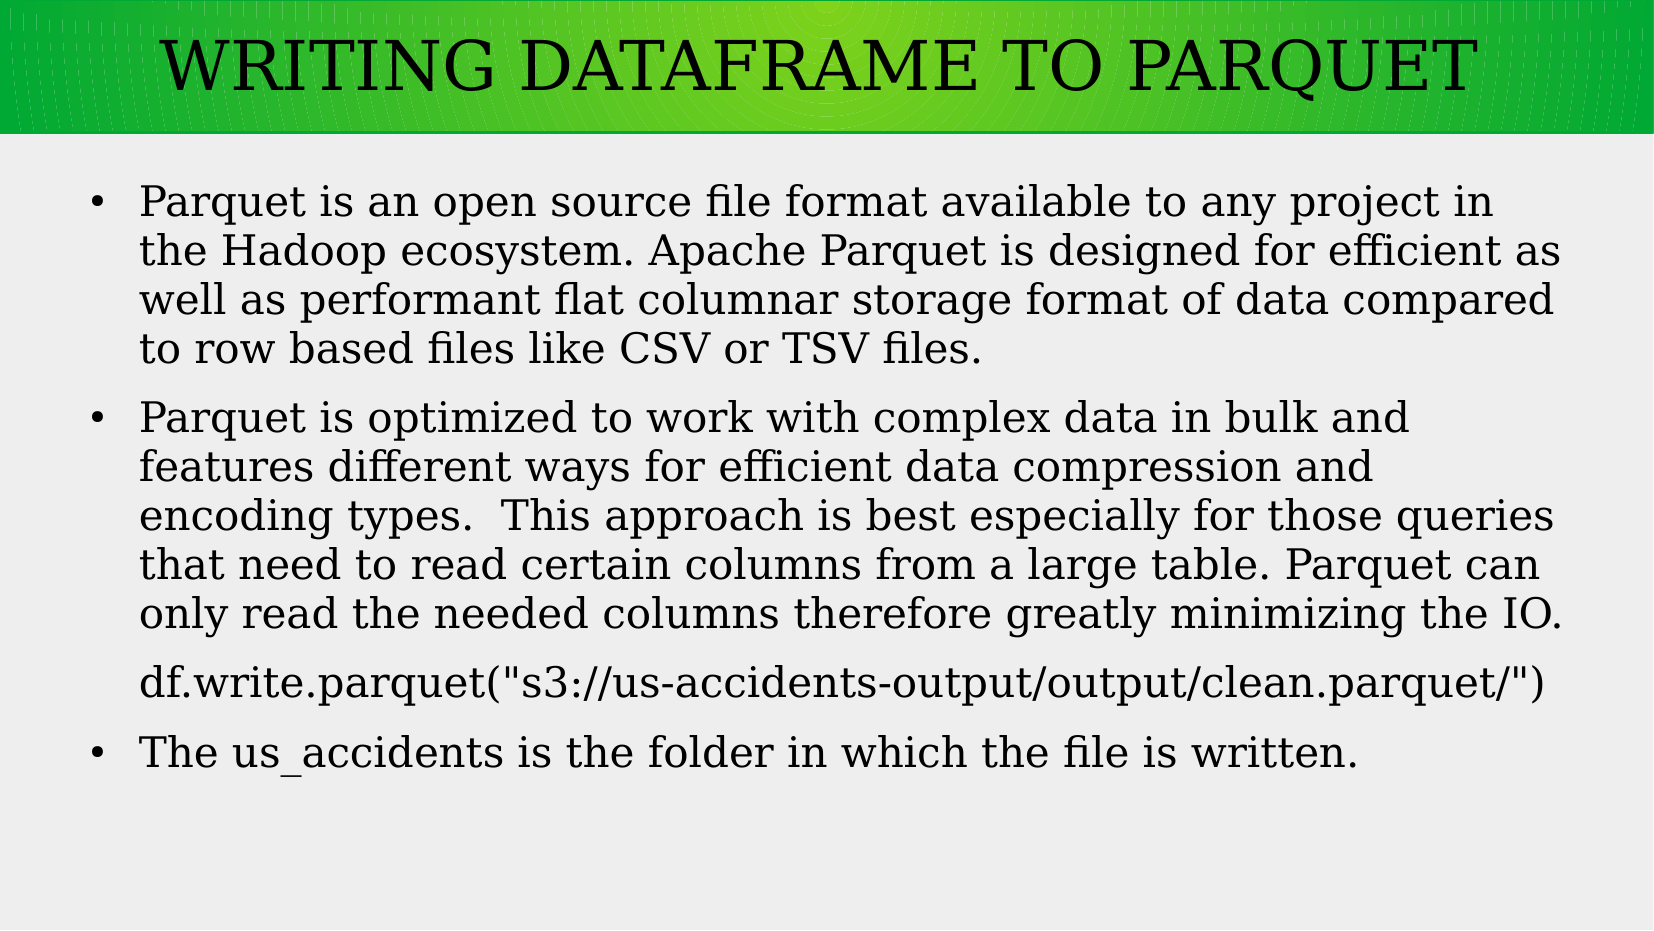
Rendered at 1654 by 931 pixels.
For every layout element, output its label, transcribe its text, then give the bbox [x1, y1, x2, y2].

title WRITING DATAFRAME TO PARQUET [73, 14, 1565, 119]
list Parquet is an open source file format available to any project in the Hadoop ecosystem. Apache Parquet is designed for efficient as well as performant flat columnar storage format of data compared to row based files like CSV or TSV files. Parquet is optimized to work with complex data in bulk and features different ways for efficient data compression and encoding types. This approach is best especially for those queries that need to read certain columns from a large table. Parquet can only read the needed columns therefore greatly minimizing the IO. df.write.parquet("s3://us-accidents-output/output/clean.parquet/") The us_accidents is the folder in which the file is written. [73, 177, 1565, 827]
